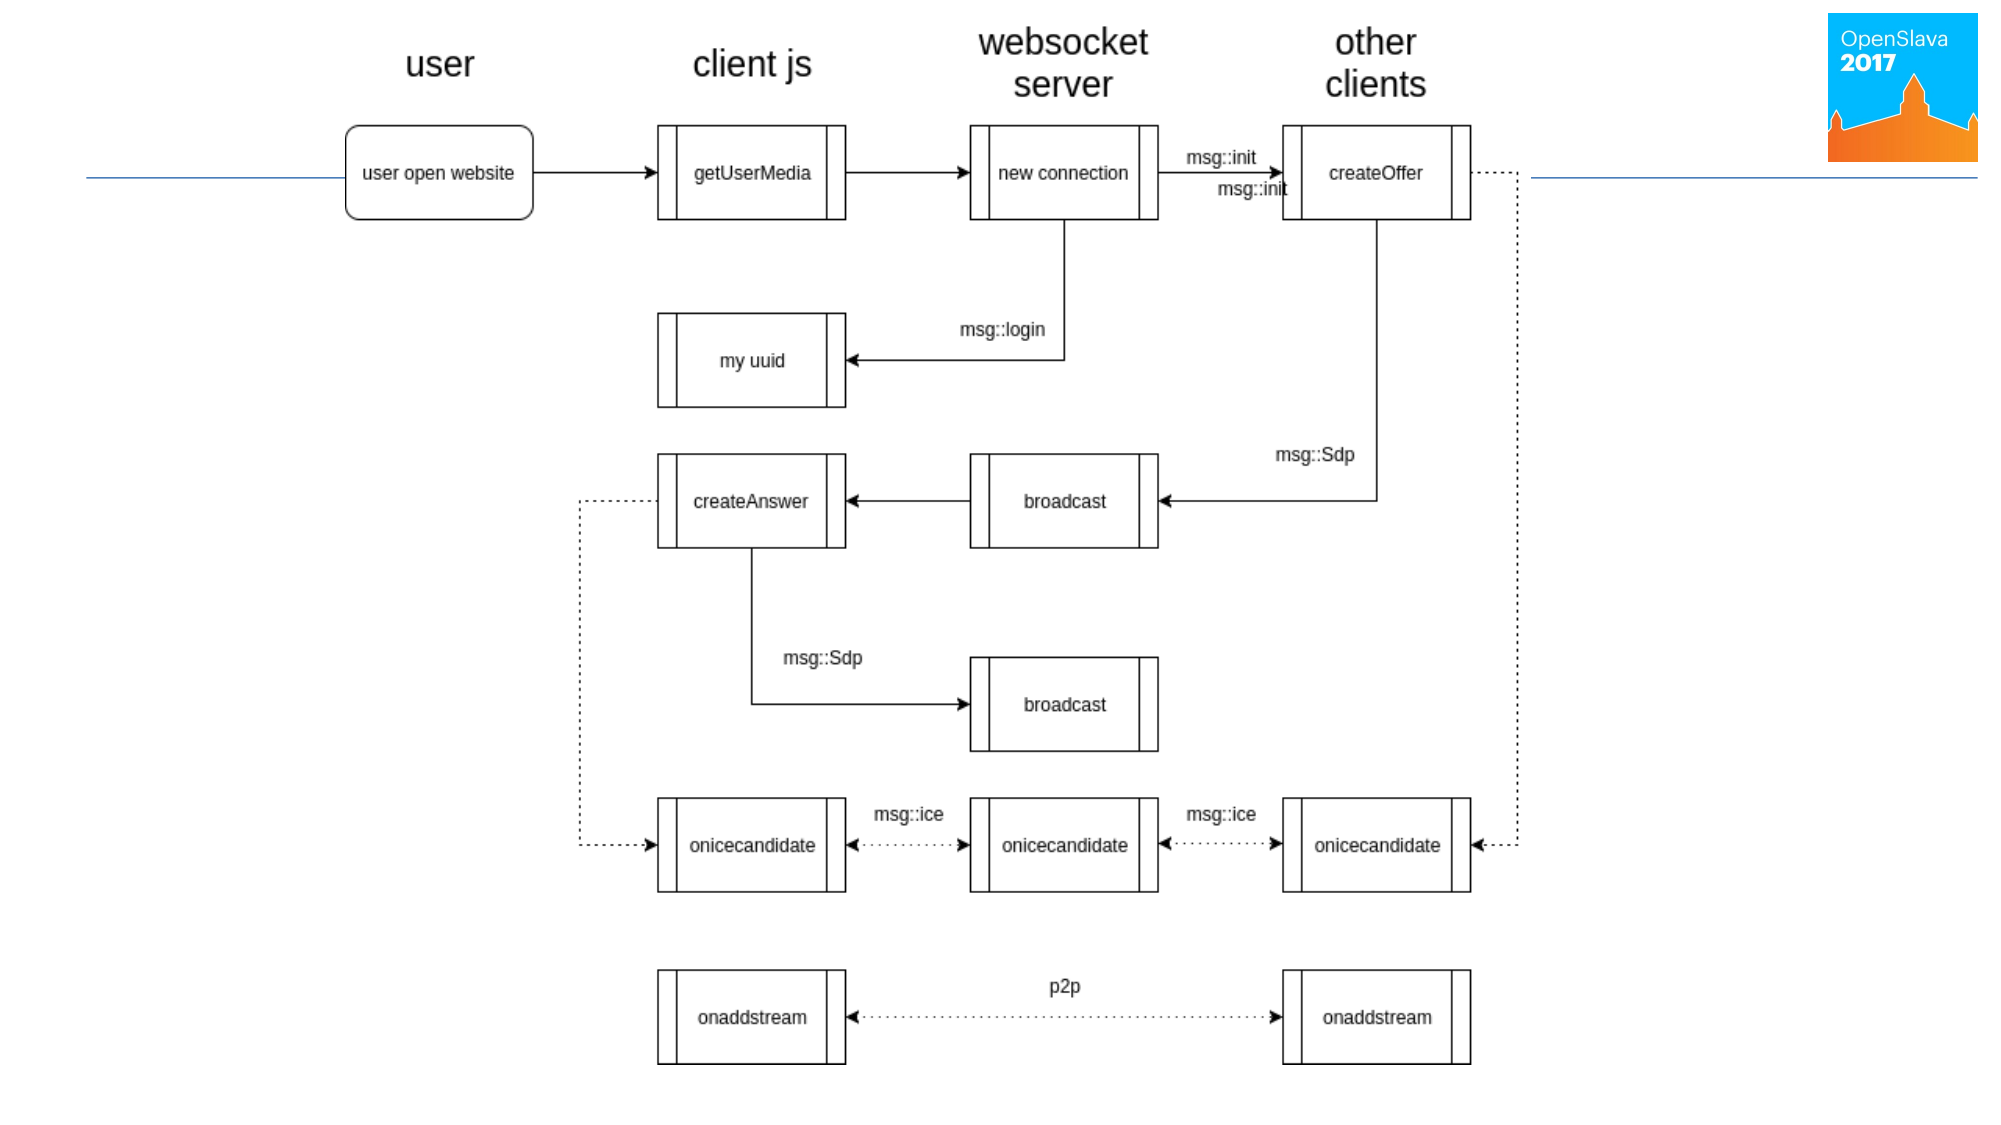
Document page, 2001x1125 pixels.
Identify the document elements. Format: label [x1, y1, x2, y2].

picture [1884, 54, 1895, 71]
picture [345, 22, 1531, 1065]
picture [1868, 37, 1882, 44]
picture [1918, 37, 1924, 45]
picture [1842, 54, 1871, 71]
picture [1873, 54, 1881, 71]
picture [1941, 35, 1947, 45]
picture [1828, 75, 1978, 162]
